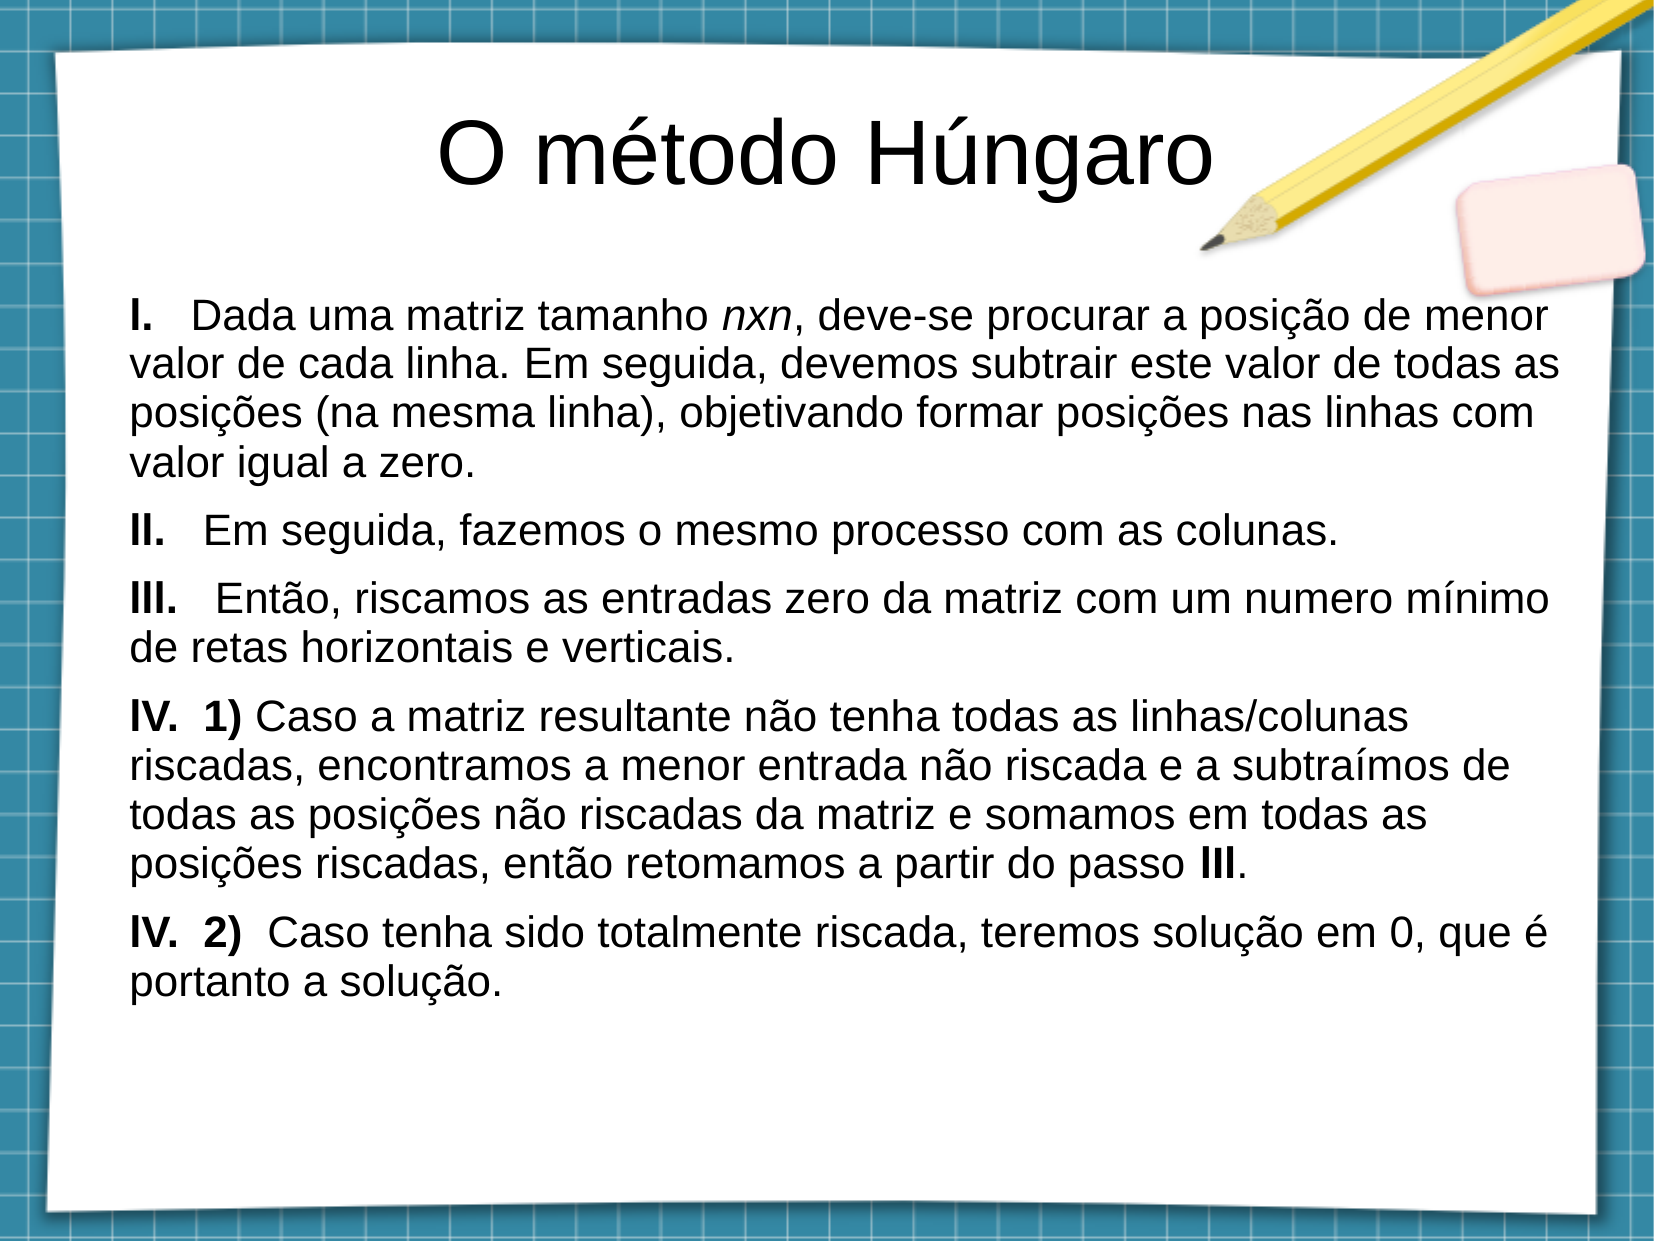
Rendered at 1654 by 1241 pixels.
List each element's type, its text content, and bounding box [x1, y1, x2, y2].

picture [0, 0, 1654, 1241]
list l. Dada uma matriz tamanho nxn, deve-se procurar a posição de menor valor de cada linha. Em seguida, devemos subtrair este valor de todas as posições (na mesma linha), objetivando formar posições nas linhas com valor igual a zero. ll. Em seguida, fazemos o mesmo processo com as colunas. lll. Então, riscamos as entradas zero da matriz com um numero mínimo de retas horizontais e verticais. lV. 1) Caso a matriz resultante não tenha todas as linhas/colunas riscadas, encontramos a menor entrada não riscada e a subtraímos de todas as posições não riscadas da matriz e somamos em todas as posições riscadas, então retomamos a partir do passo lIl. lV. 2) Caso tenha sido totalmente riscada, teremos solução em 0, que é portanto a solução. [82, 290, 1571, 1010]
title O método Húngaro [82, 49, 1571, 257]
